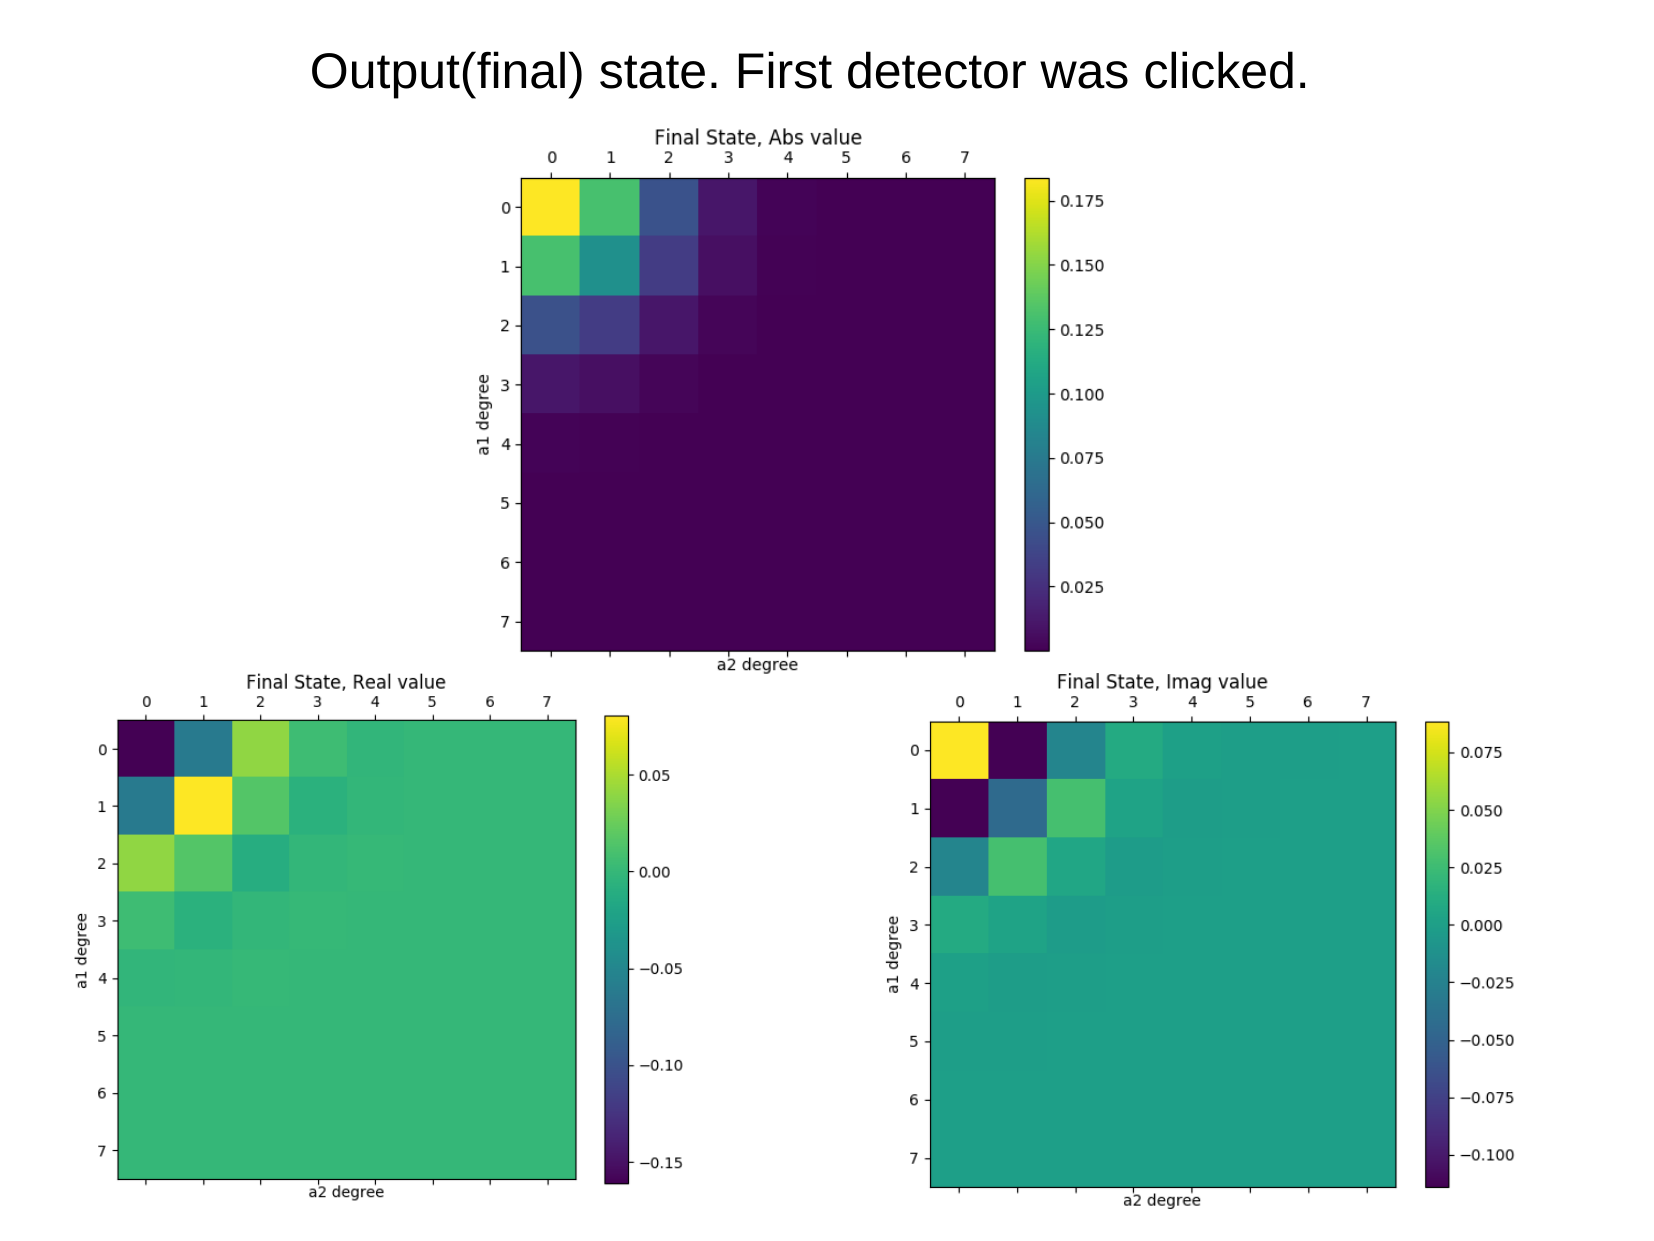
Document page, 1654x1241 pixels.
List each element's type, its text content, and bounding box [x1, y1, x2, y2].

text_box Output(final) state. First detector was clicked. [295, 35, 1359, 112]
picture [64, 118, 1518, 1217]
